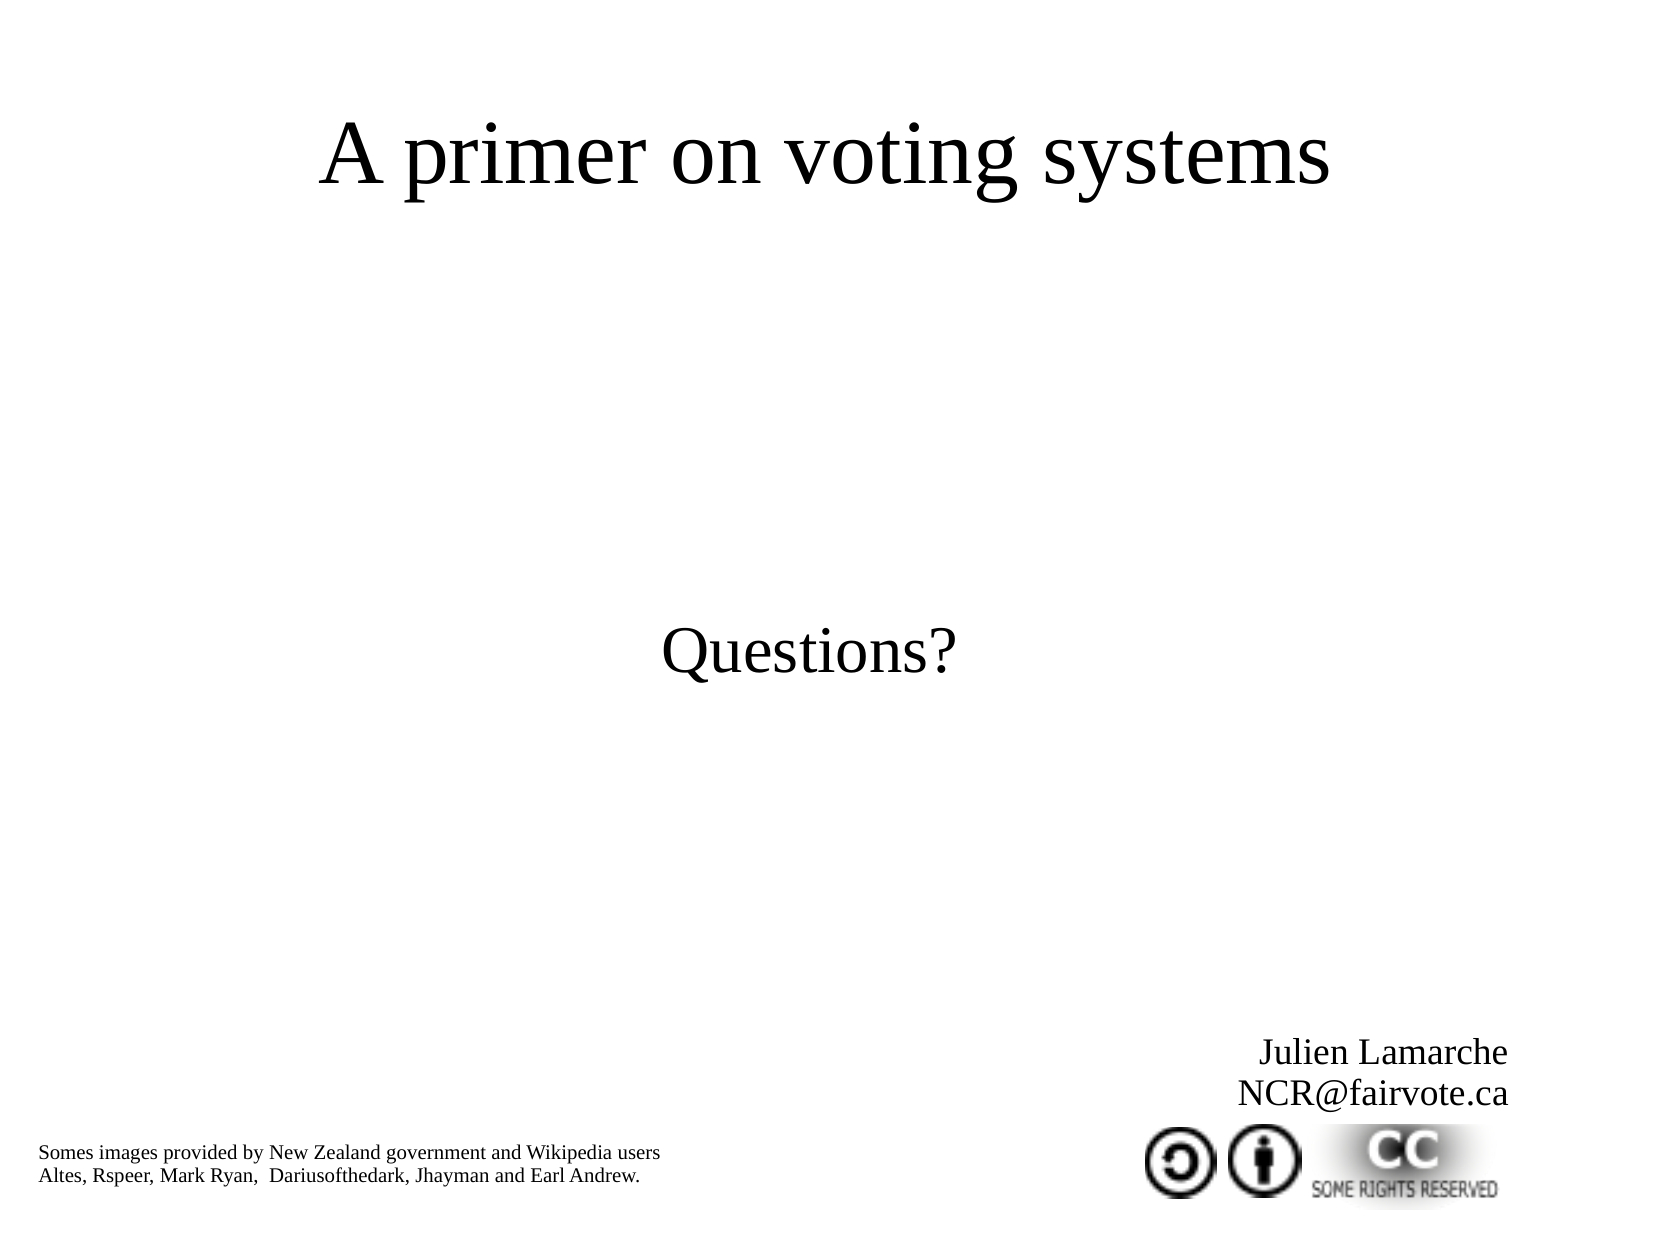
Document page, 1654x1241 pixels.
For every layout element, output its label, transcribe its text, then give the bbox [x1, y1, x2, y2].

text_box Julien Lamarche NCR@fairvote.ca [153, 1023, 1524, 1122]
subtitle Questions? [82, 290, 1538, 1010]
text_box Somes images provided by New Zealand government and Wikipedia users Altes, Rspeer, Mark Ryan, Dariusofthedark, Jhayman and Earl Andrew. [23, 1133, 686, 1205]
picture [1228, 1124, 1512, 1210]
picture [1145, 1127, 1217, 1199]
title A primer on voting systems [82, 49, 1571, 257]
